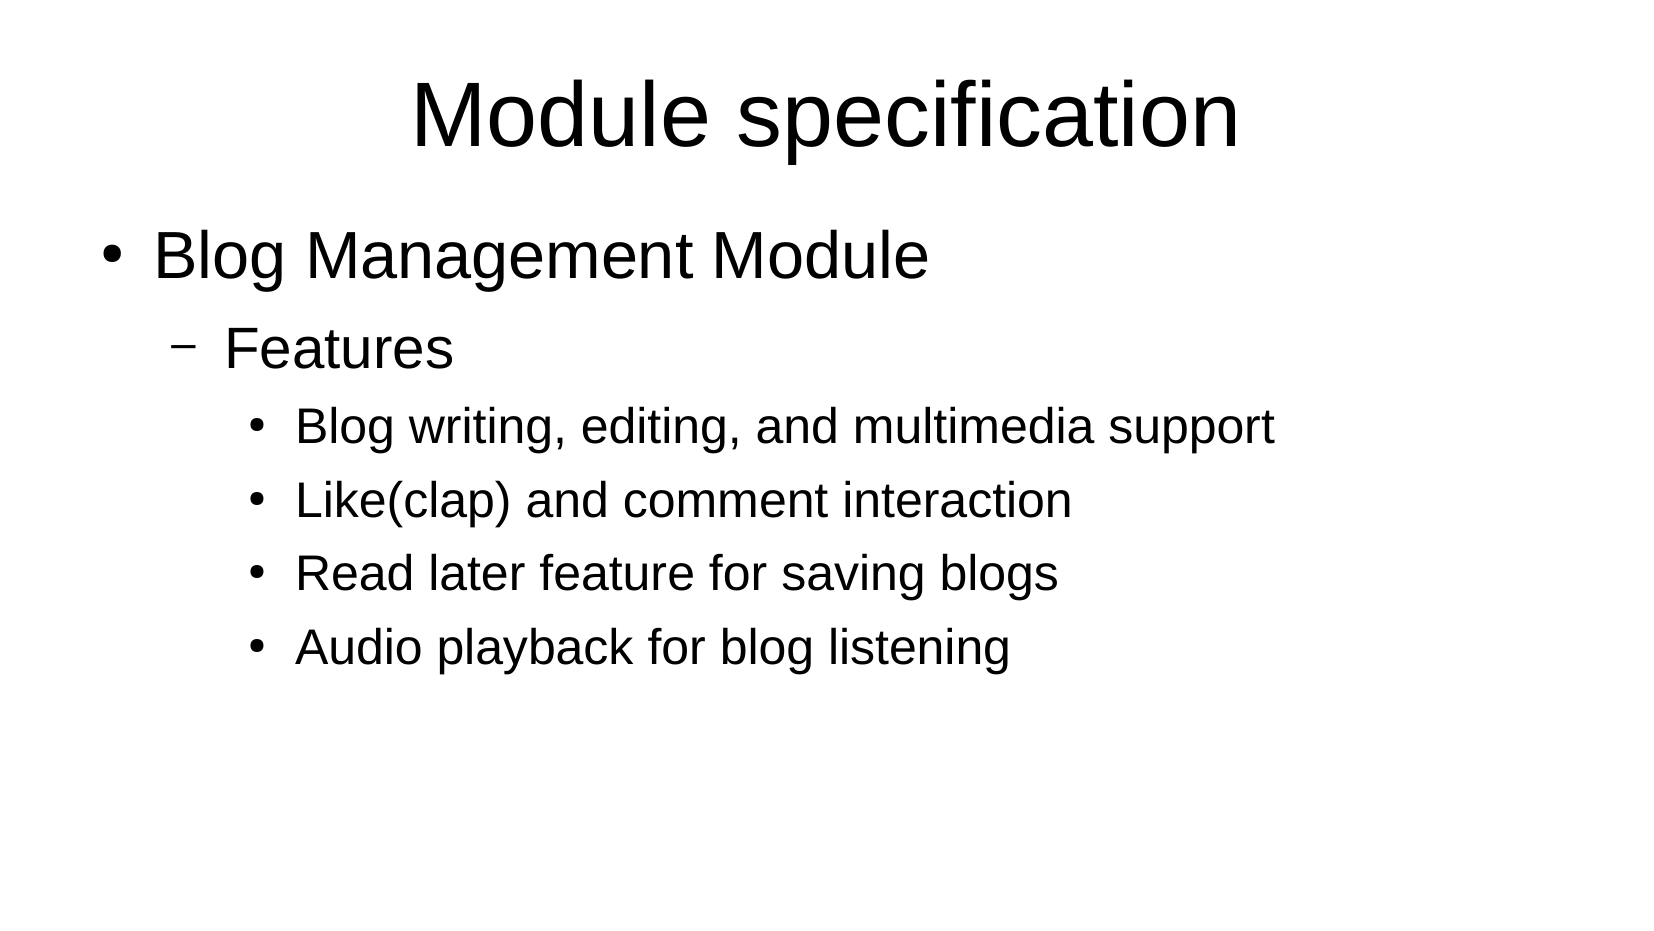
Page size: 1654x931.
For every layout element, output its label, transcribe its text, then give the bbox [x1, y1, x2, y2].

list Blog Management Module Features Blog writing, editing, and multimedia support Like(clap) and comment interaction Read later feature for saving blogs Audio playback for blog listening [82, 217, 1571, 758]
title Module specification [82, 37, 1571, 193]
